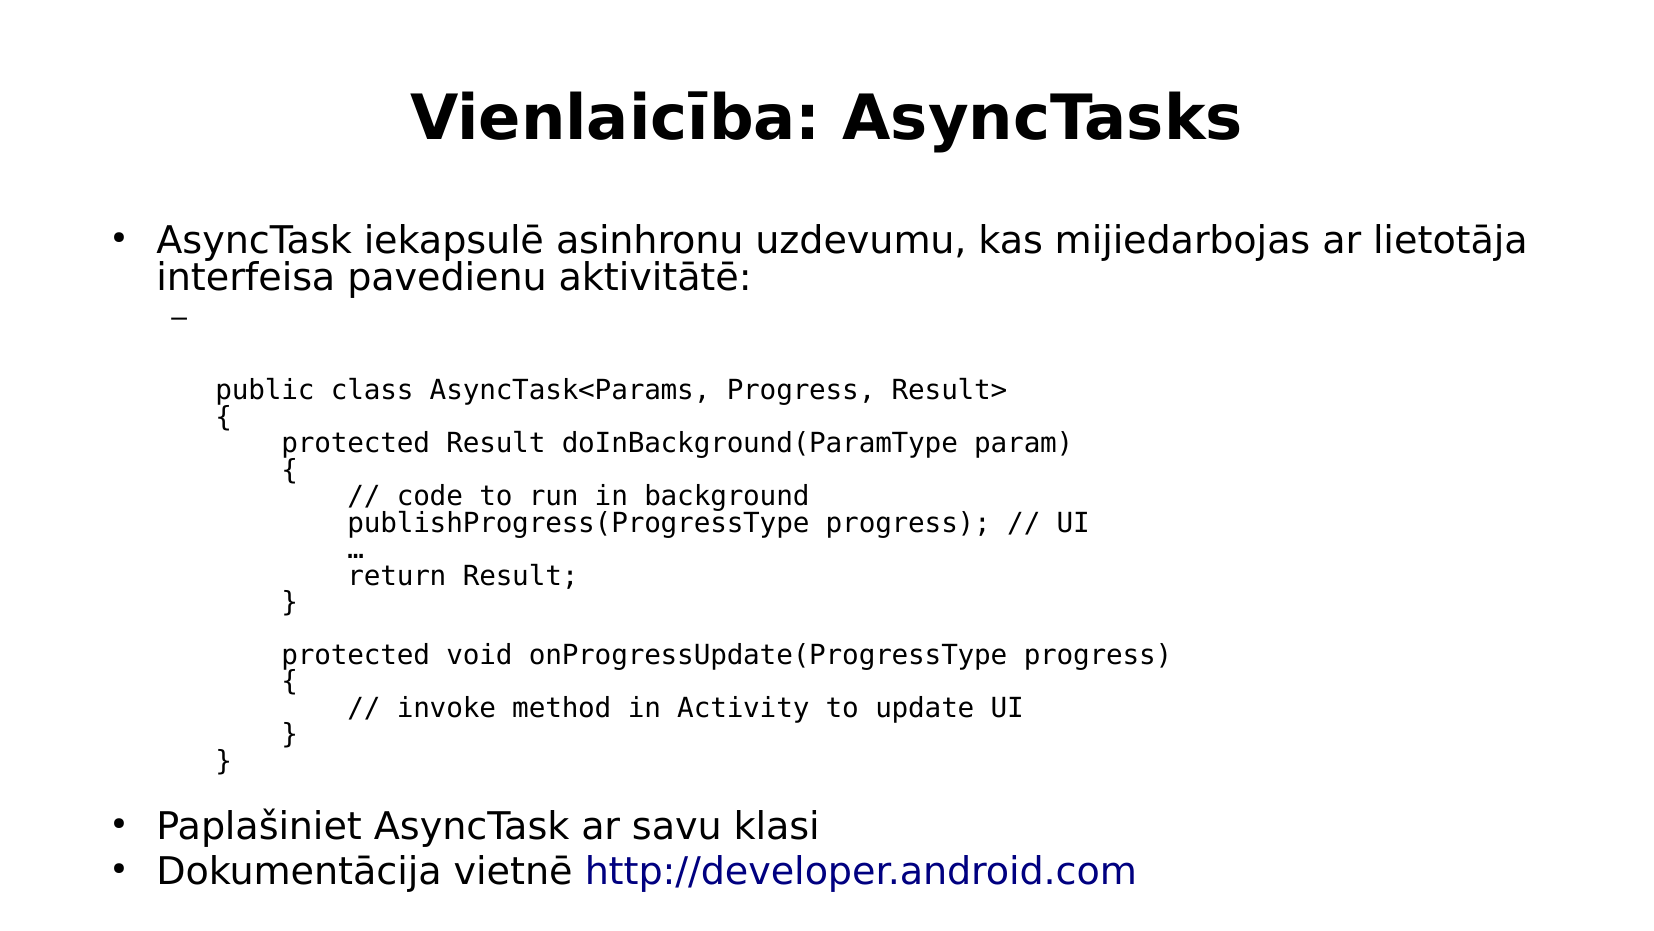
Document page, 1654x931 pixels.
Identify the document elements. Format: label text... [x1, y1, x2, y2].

title Vienlaicība: AsyncTasks [82, 37, 1571, 193]
list AsyncTask iekapsulē asinhronu uzdevumu, kas mijiedarbojas ar lietotāja interfeisa pavedienu aktivitātē: public class AsyncTask<Params, Progress, Result> { protected Result doInBackground(ParamType param) { // code to run in background publishProgress(ProgressType progress); // UI … return Result; } protected void onProgressUpdate(ProgressType progress) { // invoke method in Activity to update UI } } Paplašiniet AsyncTask ar savu klasi Dokumentācija vietnē http://developer.android.com [82, 216, 1654, 902]
